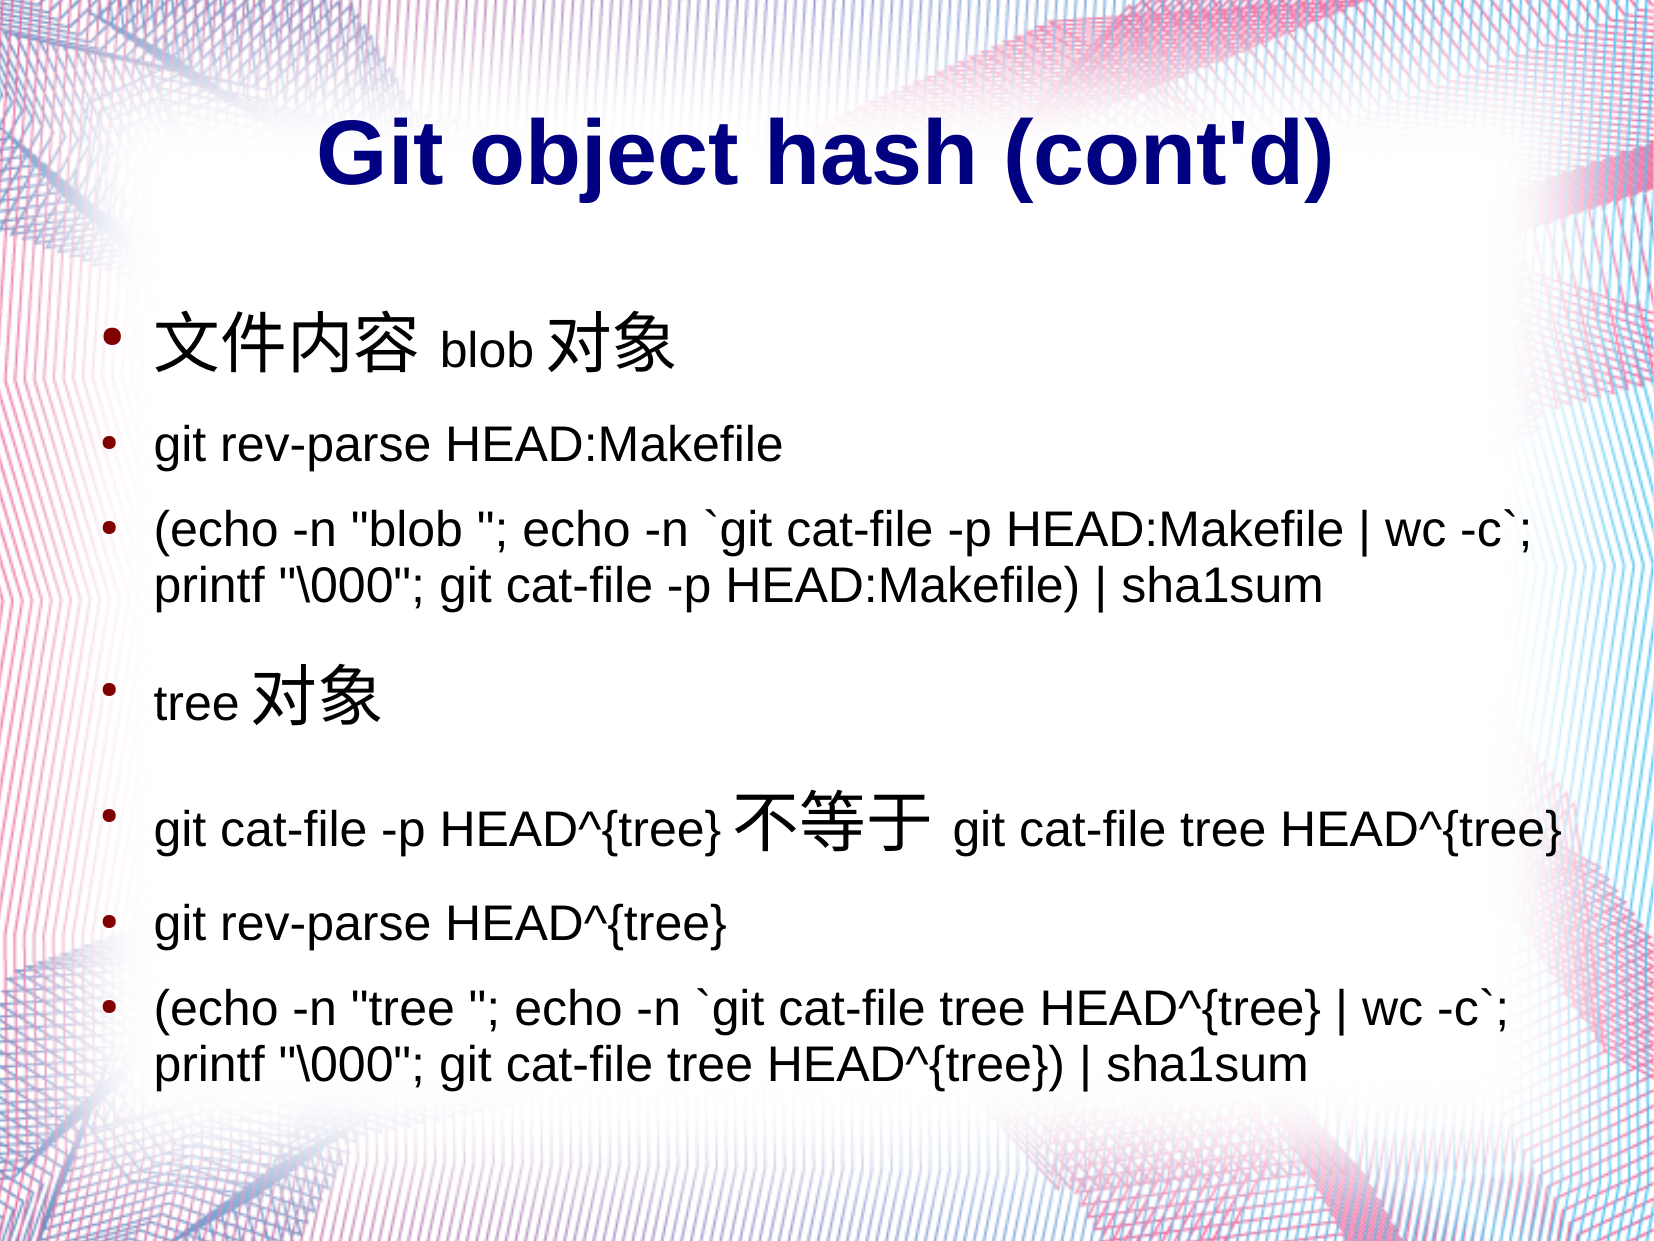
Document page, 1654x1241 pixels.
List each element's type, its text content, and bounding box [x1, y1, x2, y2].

list 文件内容blob对象 git rev-parse HEAD:Makefile (echo -n "blob "; echo -n `git cat-file -p HEAD:Makefile | wc -c`; printf "\000"; git cat-file -p HEAD:Makefile) | sha1sum tree对象 git cat-file -p HEAD^{tree}不等于git cat-file tree HEAD^{tree} git rev-parse HEAD^{tree} (echo -n "tree "; echo -n `git cat-file tree HEAD^{tree} | wc -c`; printf "\000"; git cat-file tree HEAD^{tree}) | sha1sum [82, 290, 1571, 1110]
title Git object hash (cont'd) [82, 49, 1571, 257]
picture [0, 0, 1654, 1241]
